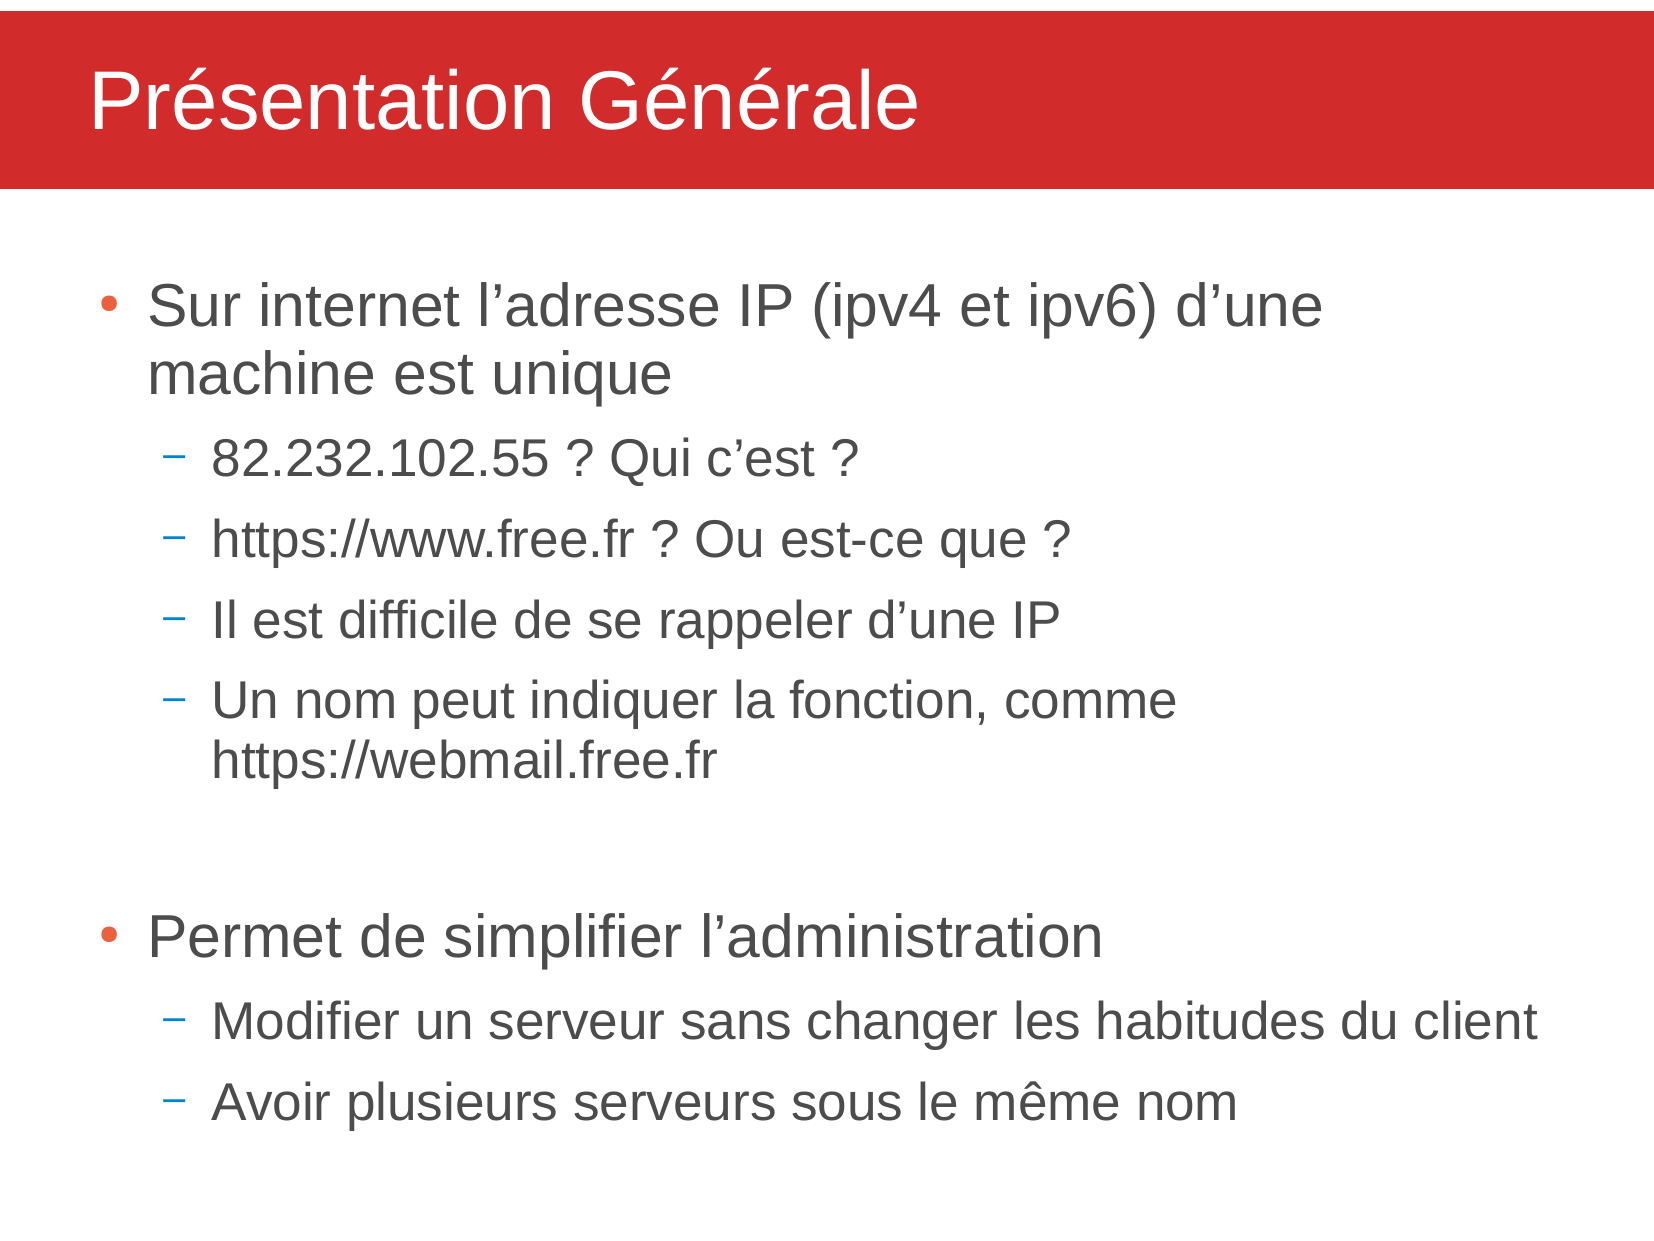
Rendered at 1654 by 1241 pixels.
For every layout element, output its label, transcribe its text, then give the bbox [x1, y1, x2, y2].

list Sur internet l’adresse IP (ipv4 et ipv6) d’une machine est unique 82.232.102.55 ? Qui c’est ? https://www.free.fr ? Ou est-ce que ? Il est difficile de se rappeler d’une IP Un nom peut indiquer la fonction, comme https://webmail.free.fr Permet de simplifier l’administration Modifier un serveur sans changer les habitudes du client Avoir plusieurs serveurs sous le même nom [82, 271, 1571, 1134]
title Présentation Générale [0, 11, 1654, 189]
